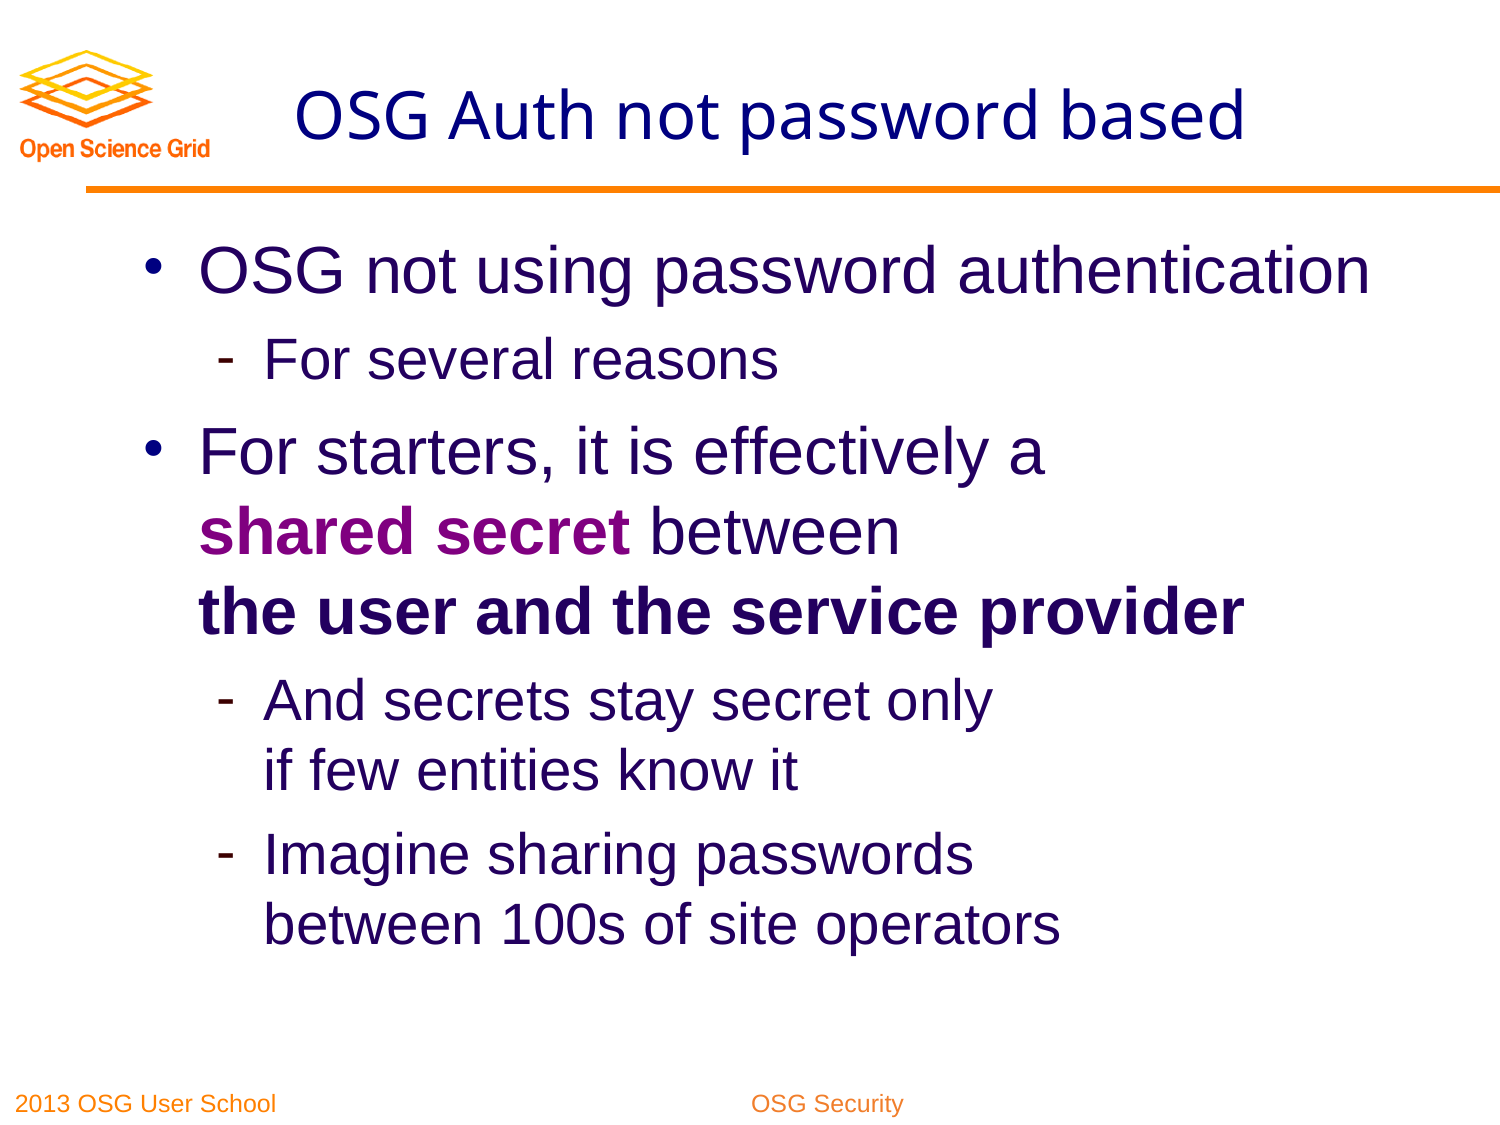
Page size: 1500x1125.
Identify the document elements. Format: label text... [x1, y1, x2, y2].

list OSG not using password authentication For several reasons For starters, it is effectively a shared secret between the user and the service provider And secrets stay secret only if few entities know it Imagine sharing passwords between 100s of site operators [127, 218, 1403, 1057]
title OSG Auth not password based [201, 18, 1342, 207]
picture [0, 27, 201, 179]
